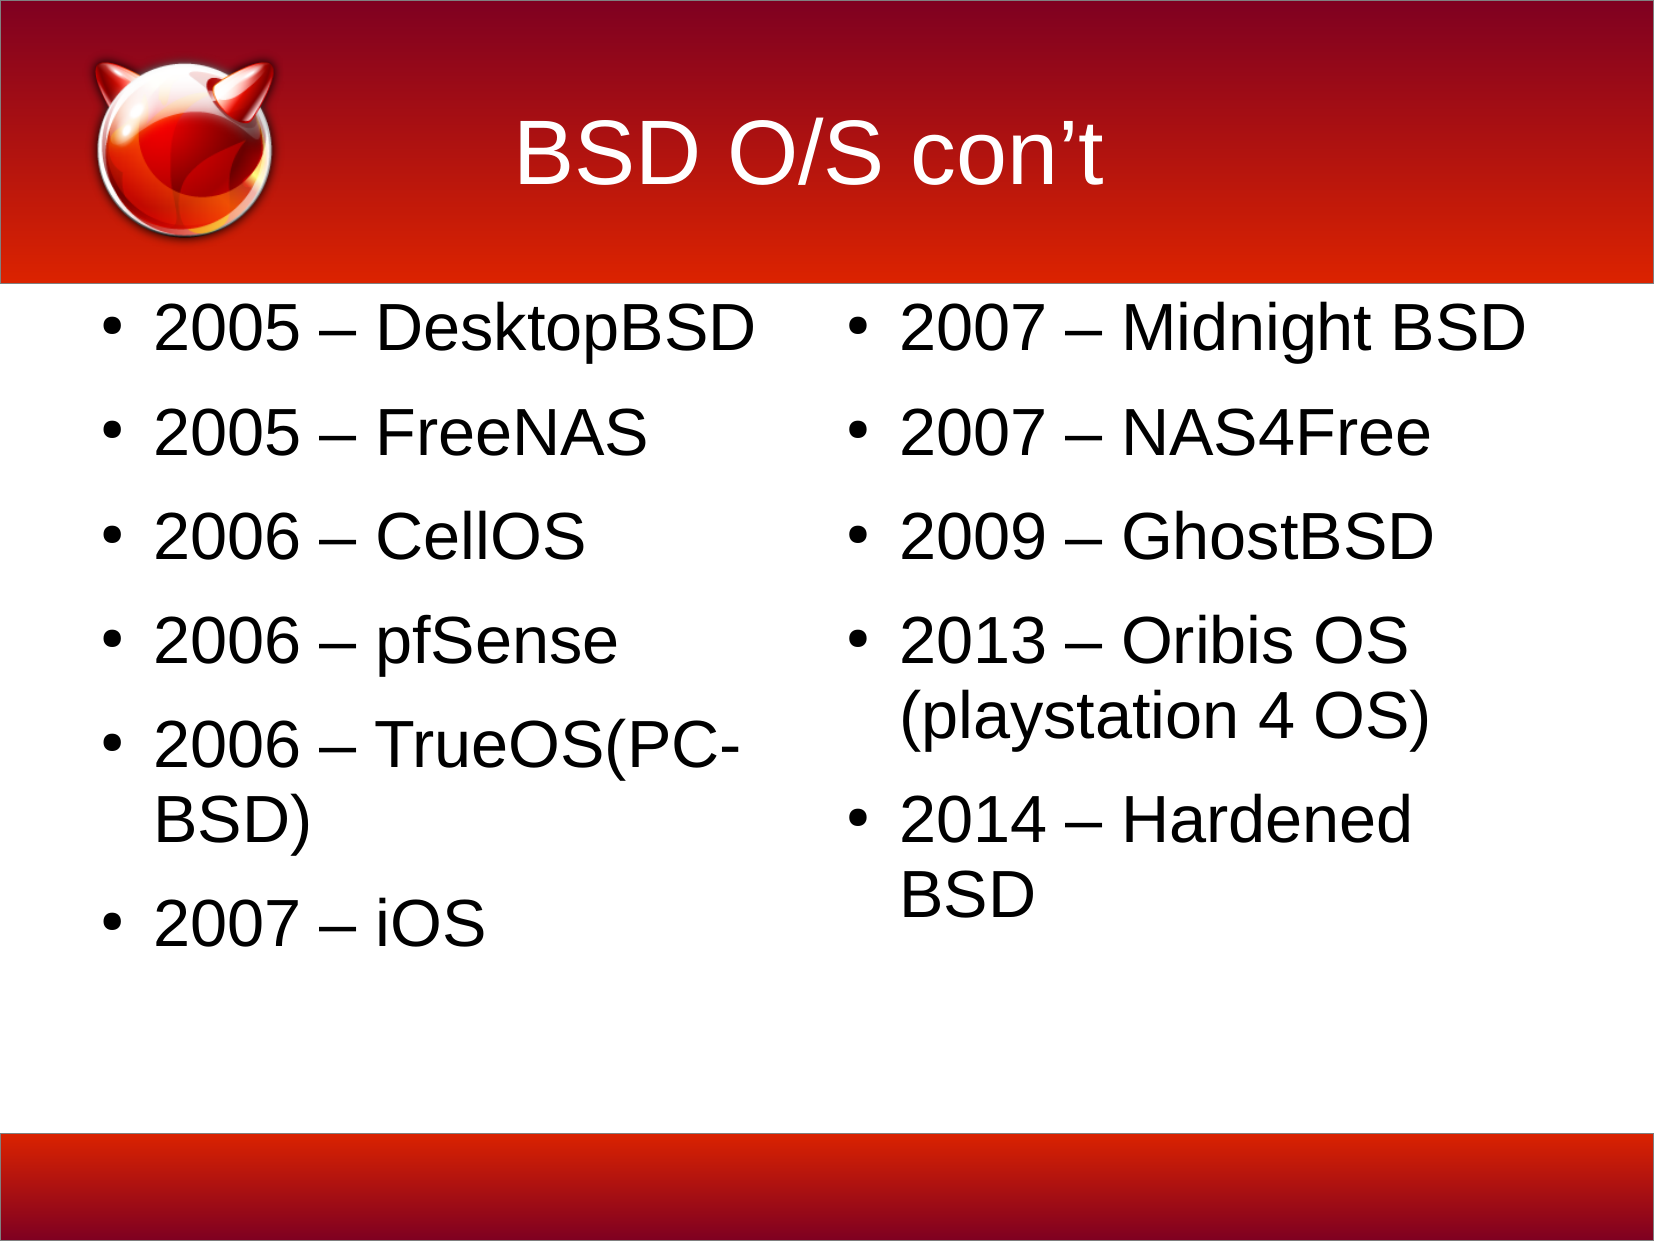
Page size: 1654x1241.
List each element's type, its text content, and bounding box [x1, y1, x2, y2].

list 2007 – Midnight BSD 2007 – NAS4Free 2009 – GhostBSD 2013 – Oribis OS (playstation 4 OS) 2014 – Hardened BSD [828, 290, 1539, 1010]
list 2005 – DesktopBSD 2005 – FreeNAS 2006 – CellOS 2006 – pfSense 2006 – TrueOS(PC-BSD) 2007 – iOS [82, 290, 793, 1010]
title BSD O/S con’t [82, 49, 1536, 257]
